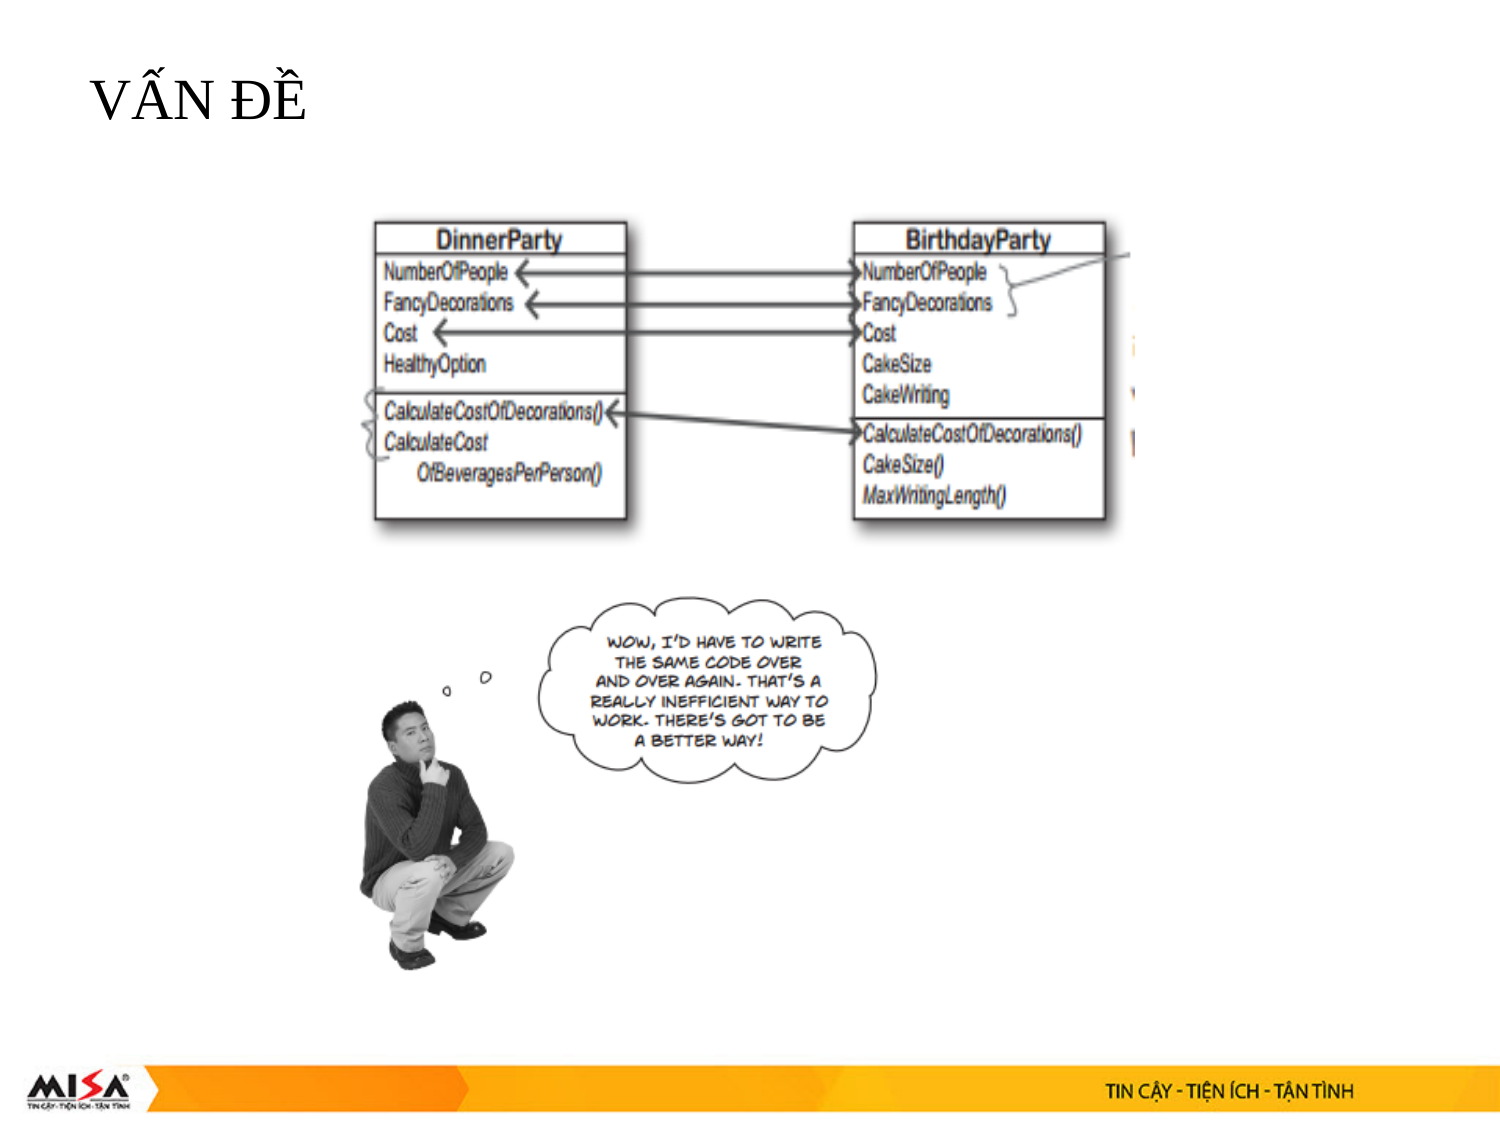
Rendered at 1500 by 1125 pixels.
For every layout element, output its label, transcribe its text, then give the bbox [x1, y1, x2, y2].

picture [0, 0, 1500, 1125]
title VẤN ĐỀ [74, 52, 1425, 254]
